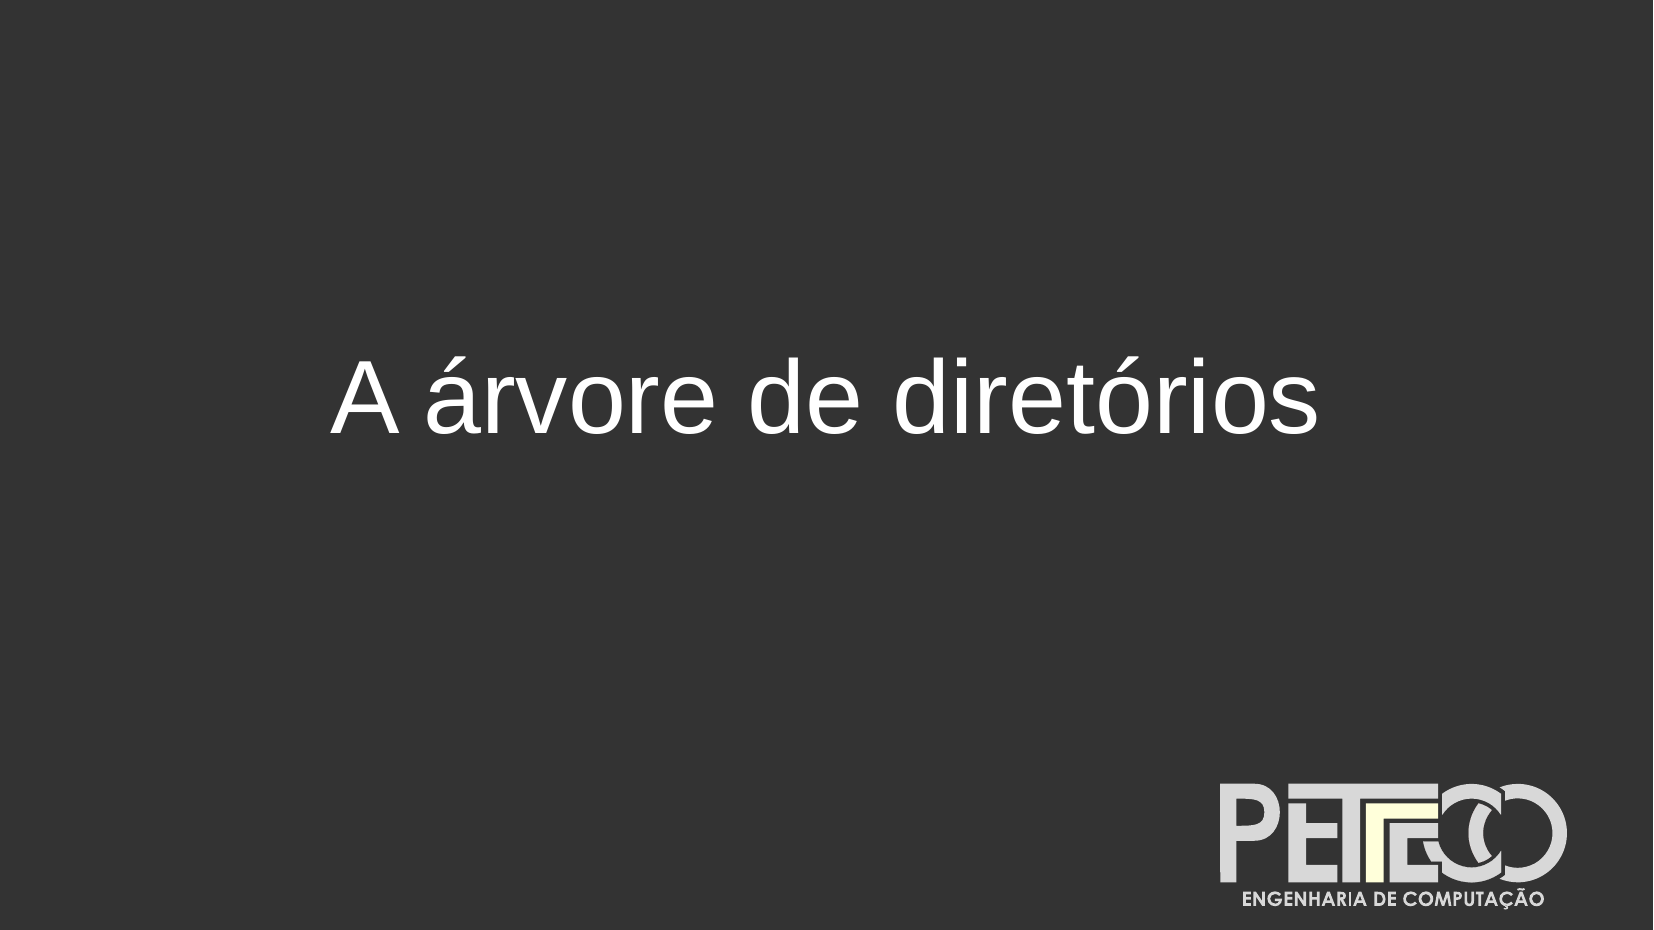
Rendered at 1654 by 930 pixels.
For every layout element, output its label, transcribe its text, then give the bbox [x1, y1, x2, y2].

subtitle A árvore de diretórios [82, 37, 1571, 757]
